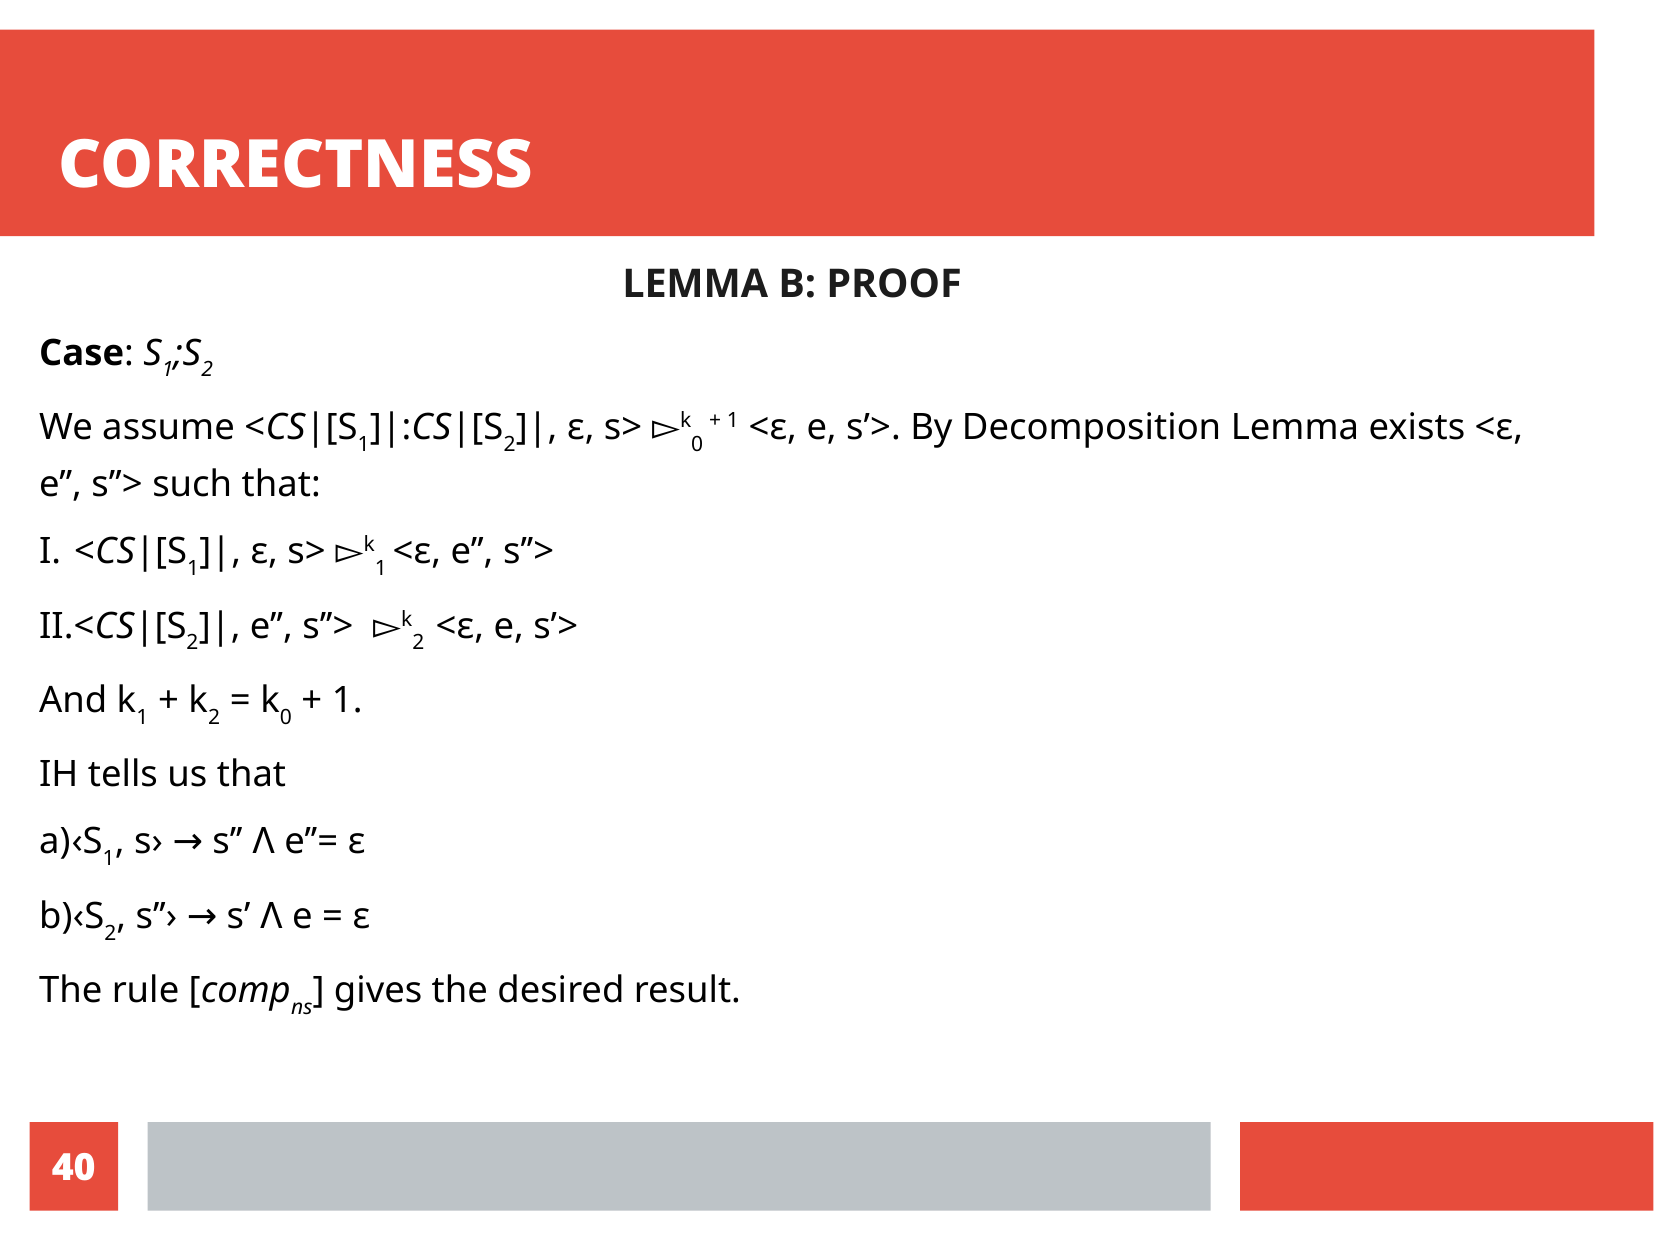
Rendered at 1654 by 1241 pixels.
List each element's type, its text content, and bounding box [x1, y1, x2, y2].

list LEMMA B: PROOF Case: S1;S2 We assume <CS|[S1]|:CS|[S2]|, ε, s> ▻k0 + 1 <ε, e, s’>. By Decomposition Lemma exists <ε, e’’, s’’> such that: <CS|[S1]|, ε, s> ▻k1 <ε, e’’, s’’> <CS|[S2]|, e’’, s’’> ▻k2 <ε, e, s’> And k1 + k2 = k0 + 1. IH tells us that ‹S1, s› → s’’ Ʌ e’’= ε ‹S2, s’’› → s’ Ʌ e = ε The rule [compns] gives the desired result. [39, 255, 1546, 1023]
title CORRECTNESS [59, 59, 1595, 207]
